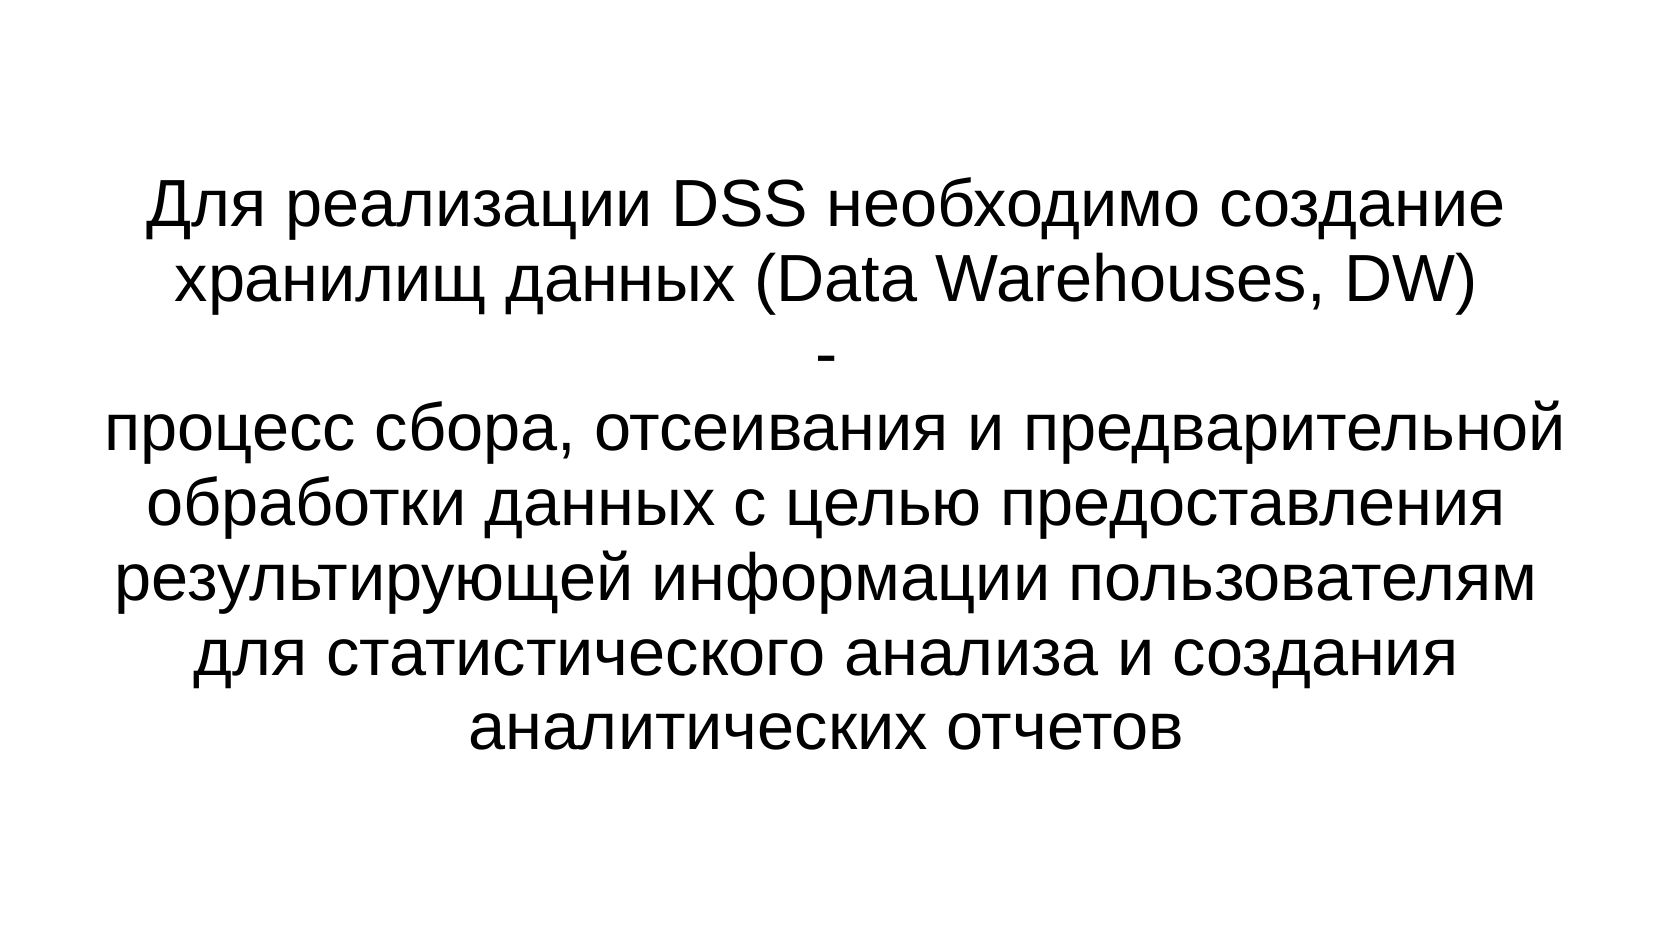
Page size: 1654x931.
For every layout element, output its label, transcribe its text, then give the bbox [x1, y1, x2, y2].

subtitle Для реализации DSS необходимо создание хранилищ данных (Data Warehouses, DW) - процесс сбора, отсеивания и предварительной обработки данных с целью предоставления результирующей информации пользователям для статистического анализа и создания аналитических отчетов [82, 60, 1571, 871]
